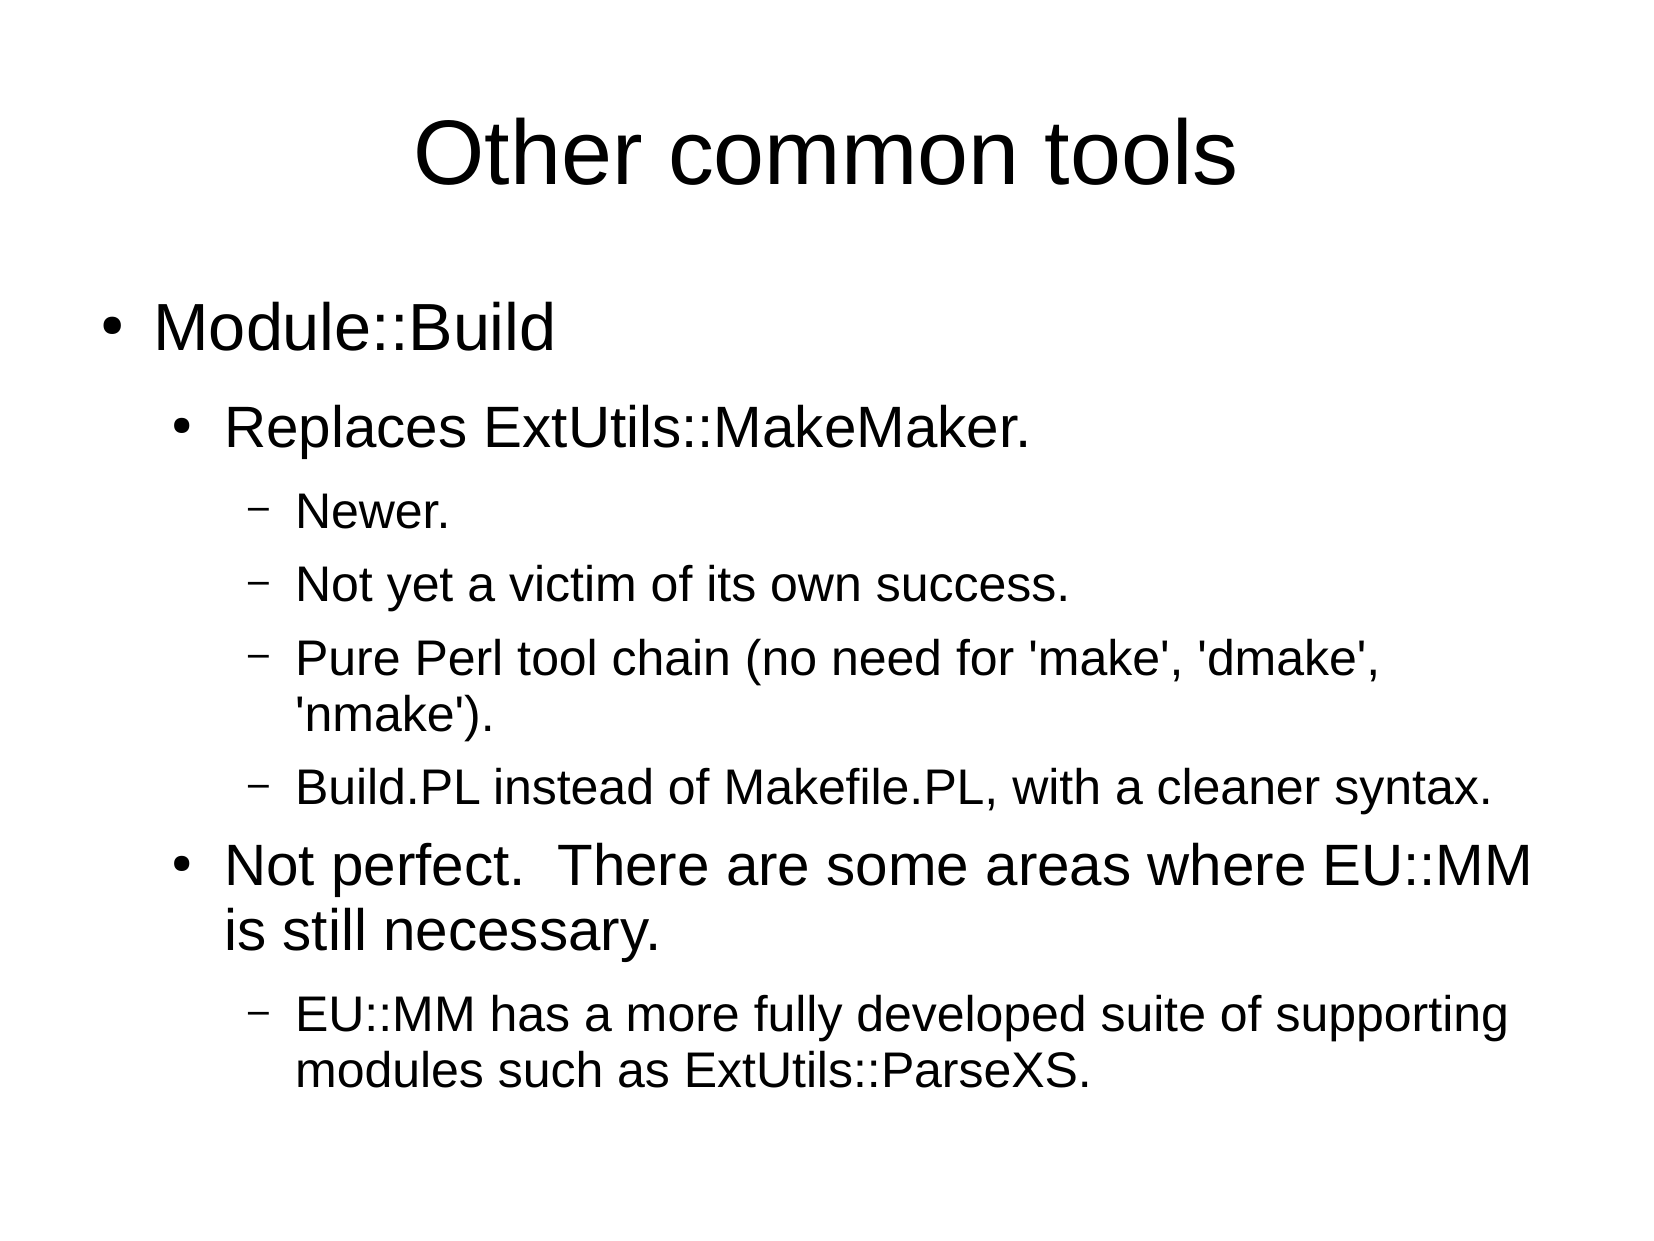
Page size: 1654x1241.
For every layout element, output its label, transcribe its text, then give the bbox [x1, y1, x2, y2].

title Other common tools [82, 49, 1571, 257]
list Module::Build Replaces ExtUtils::MakeMaker. Newer. Not yet a victim of its own success. Pure Perl tool chain (no need for 'make', 'dmake', 'nmake'). Build.PL instead of Makefile.PL, with a cleaner syntax. Not perfect. There are some areas where EU::MM is still necessary. EU::MM has a more fully developed suite of supporting modules such as ExtUtils::ParseXS. [82, 290, 1571, 1109]
